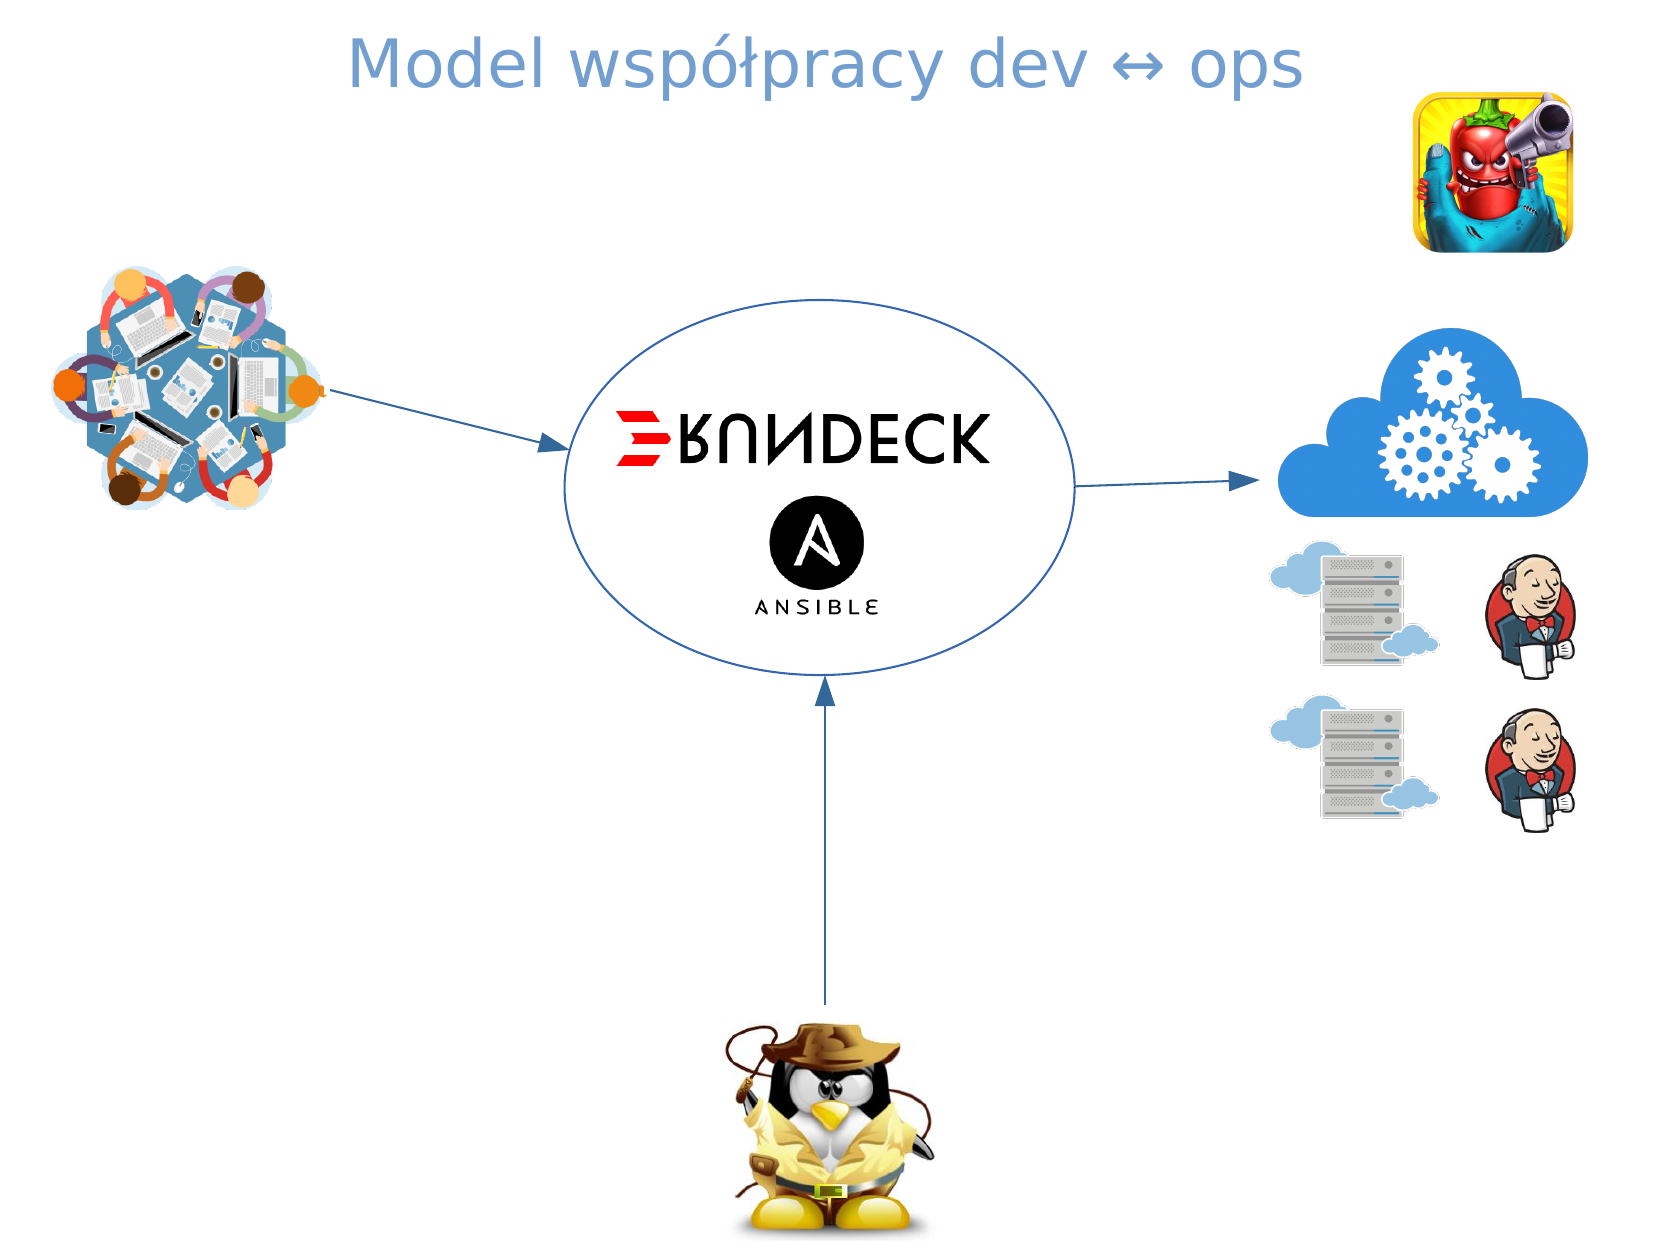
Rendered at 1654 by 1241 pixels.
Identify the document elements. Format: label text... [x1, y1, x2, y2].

picture [1267, 693, 1441, 820]
picture [1485, 554, 1576, 680]
picture [720, 1021, 939, 1241]
picture [1278, 328, 1588, 517]
picture [741, 482, 890, 631]
picture [0, 266, 406, 510]
picture [1267, 539, 1441, 667]
picture [1410, 89, 1576, 256]
text_box Model współpracy dev ↔ ops [332, 17, 1322, 111]
picture [1485, 708, 1576, 833]
picture [616, 411, 990, 466]
